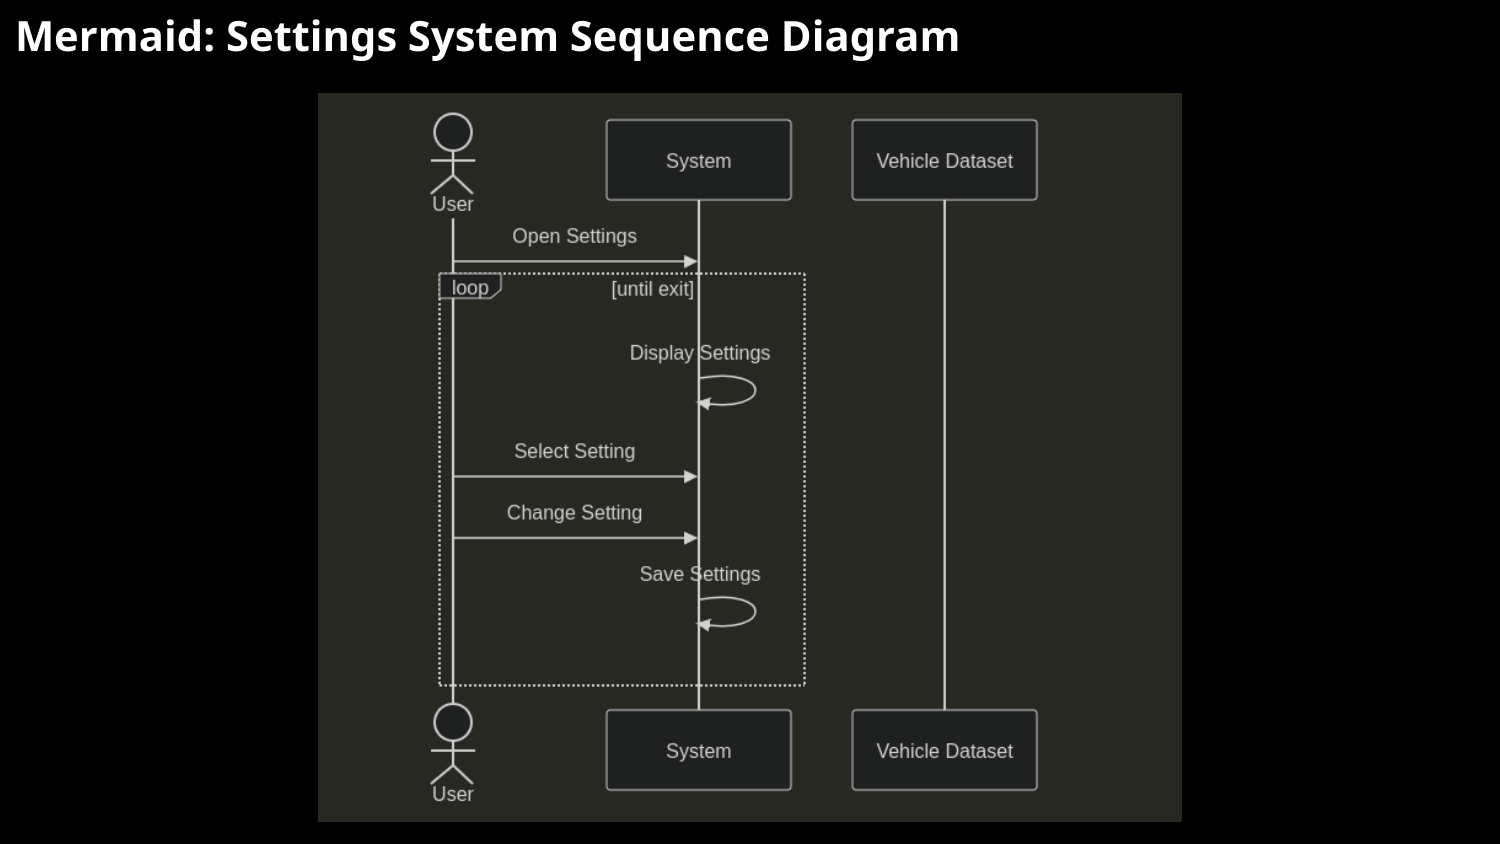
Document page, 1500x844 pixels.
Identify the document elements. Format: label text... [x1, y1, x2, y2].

picture [318, 93, 1182, 822]
title Mermaid: Settings System Sequence Diagram [0, 0, 1500, 94]
